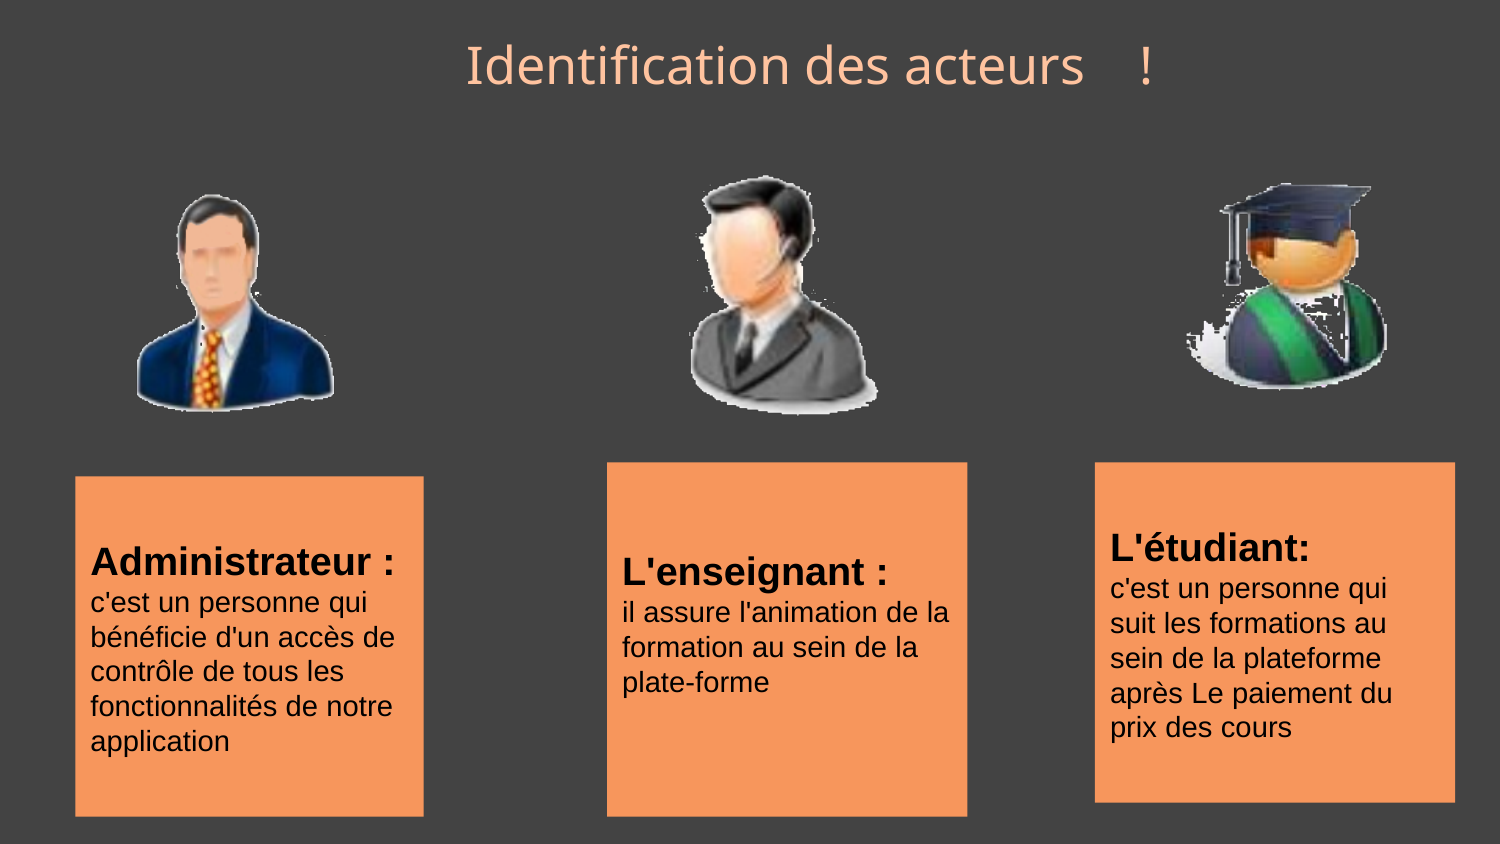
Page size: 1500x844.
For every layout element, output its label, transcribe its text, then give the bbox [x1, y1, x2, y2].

title Identification des acteurs ! [115, 8, 1385, 96]
text_box L'étudiant: c'est un personne qui suit les formations au sein de la plateforme après Le paiement du prix des cours [1094, 462, 1456, 803]
picture [575, 147, 907, 451]
picture [1119, 147, 1444, 432]
text_box Administrateur : c'est un personne qui bénéficie d'un accès de contrôle de tous les fonctionnalités de notre application [75, 476, 424, 817]
text_box L'enseignant : il assure l'animation de la formation au sein de la plate-forme [607, 462, 968, 817]
picture [0, 147, 496, 477]
